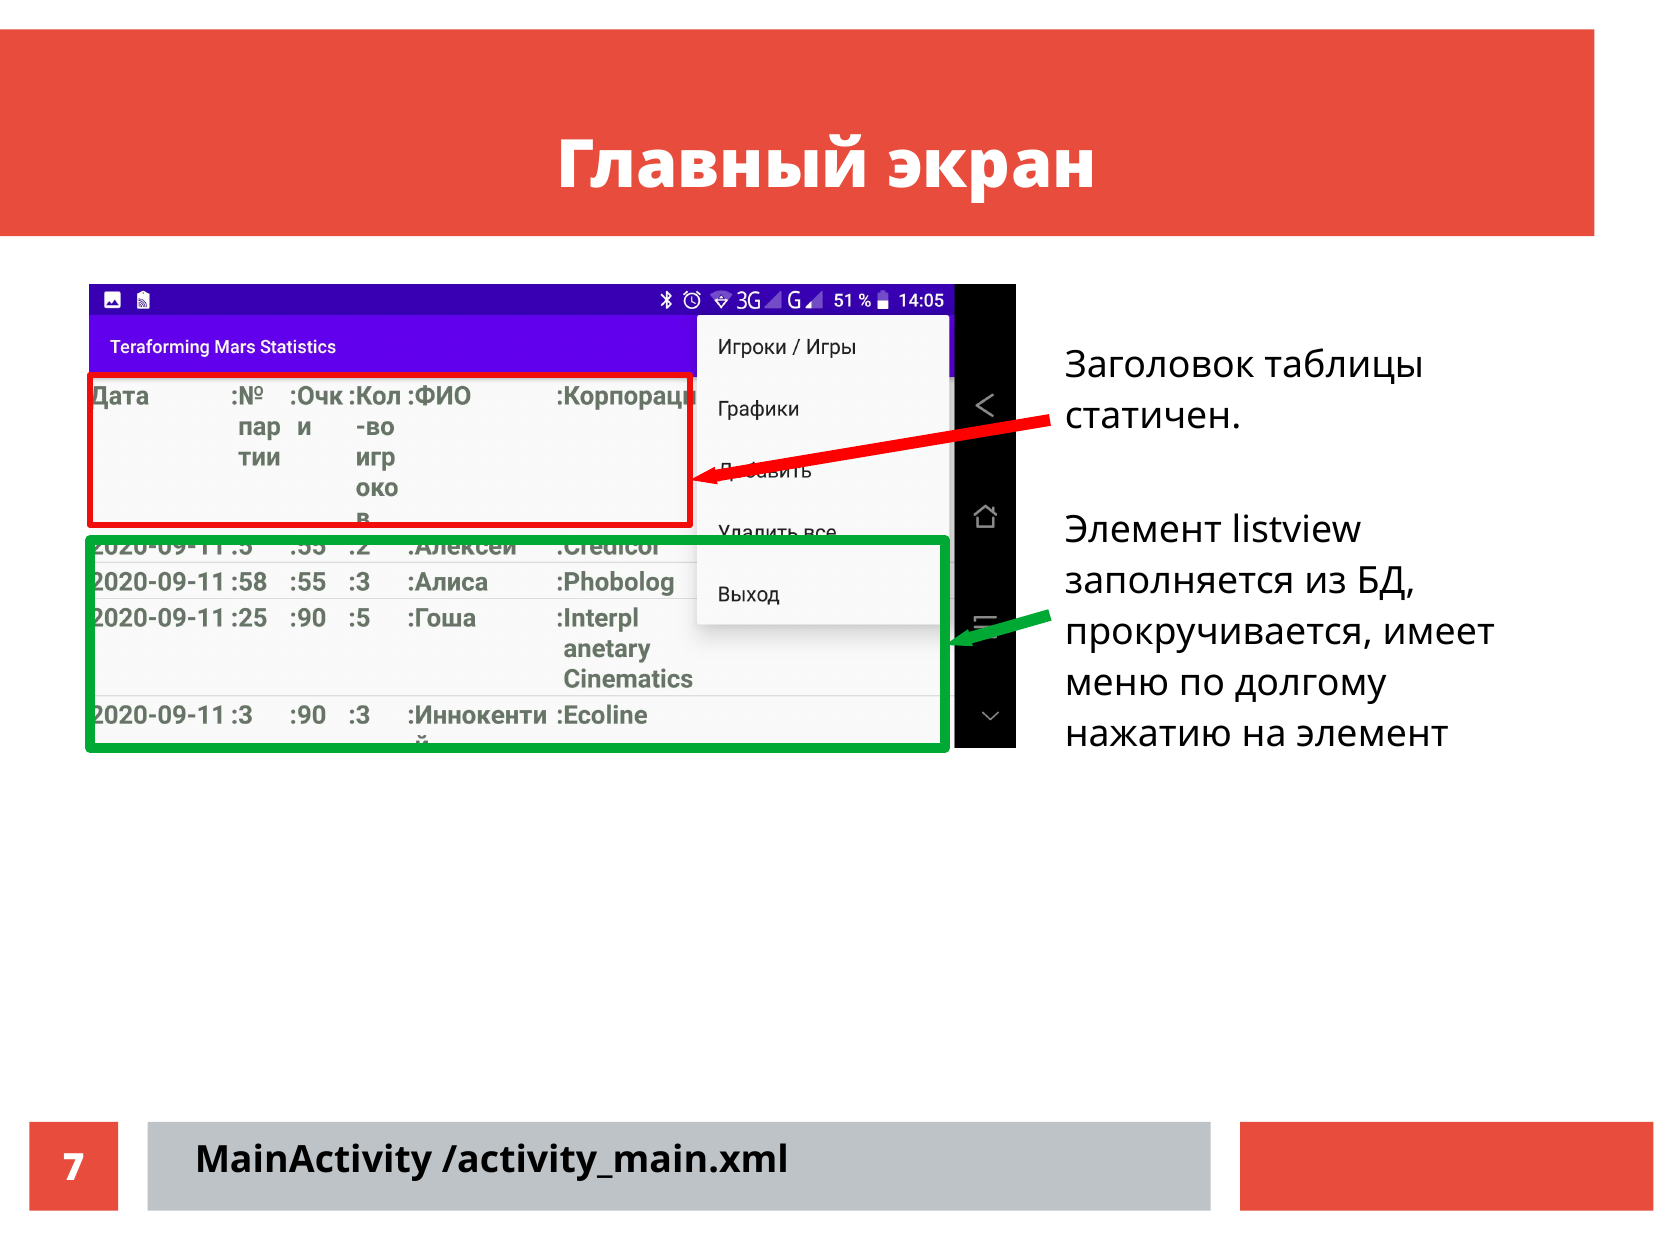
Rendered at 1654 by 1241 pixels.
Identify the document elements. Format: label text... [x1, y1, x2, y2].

text_box Заголовок таблицы статичен. [1049, 329, 1470, 447]
picture [89, 432, 1016, 640]
picture [89, 284, 1016, 477]
text_box Элемент listview заполняется из БД, прокручивается, имеет меню по долгому нажатию на элемент [1049, 494, 1515, 765]
picture [93, 378, 687, 522]
title Главный экран [58, 58, 1595, 207]
picture [95, 545, 940, 743]
text_box MainActivity /activity_main.xml [179, 1124, 1155, 1191]
picture [950, 632, 1016, 748]
